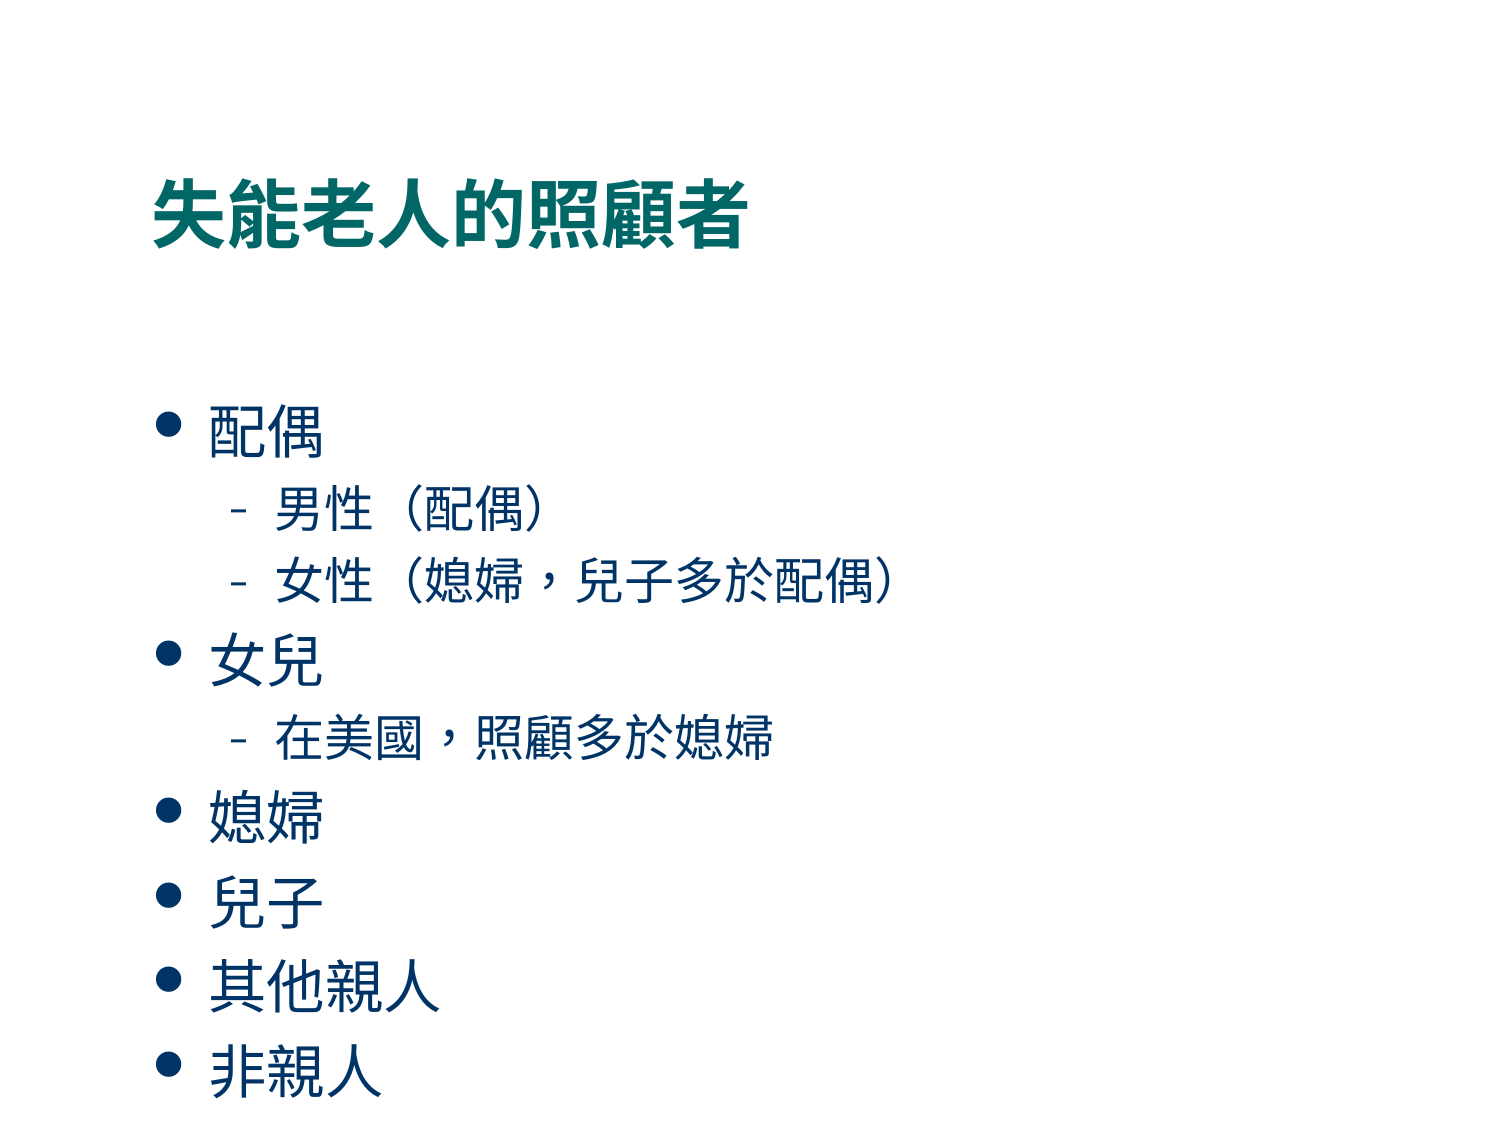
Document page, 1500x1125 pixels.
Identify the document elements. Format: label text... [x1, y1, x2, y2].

list 配偶 男性（配偶） 女性（媳婦，兒子多於配偶） 女兒 在美國，照顧多於媳婦 媳婦 兒子 其他親人 非親人 [137, 387, 1400, 1113]
title 失能老人的照顧者 [136, 136, 1414, 301]
